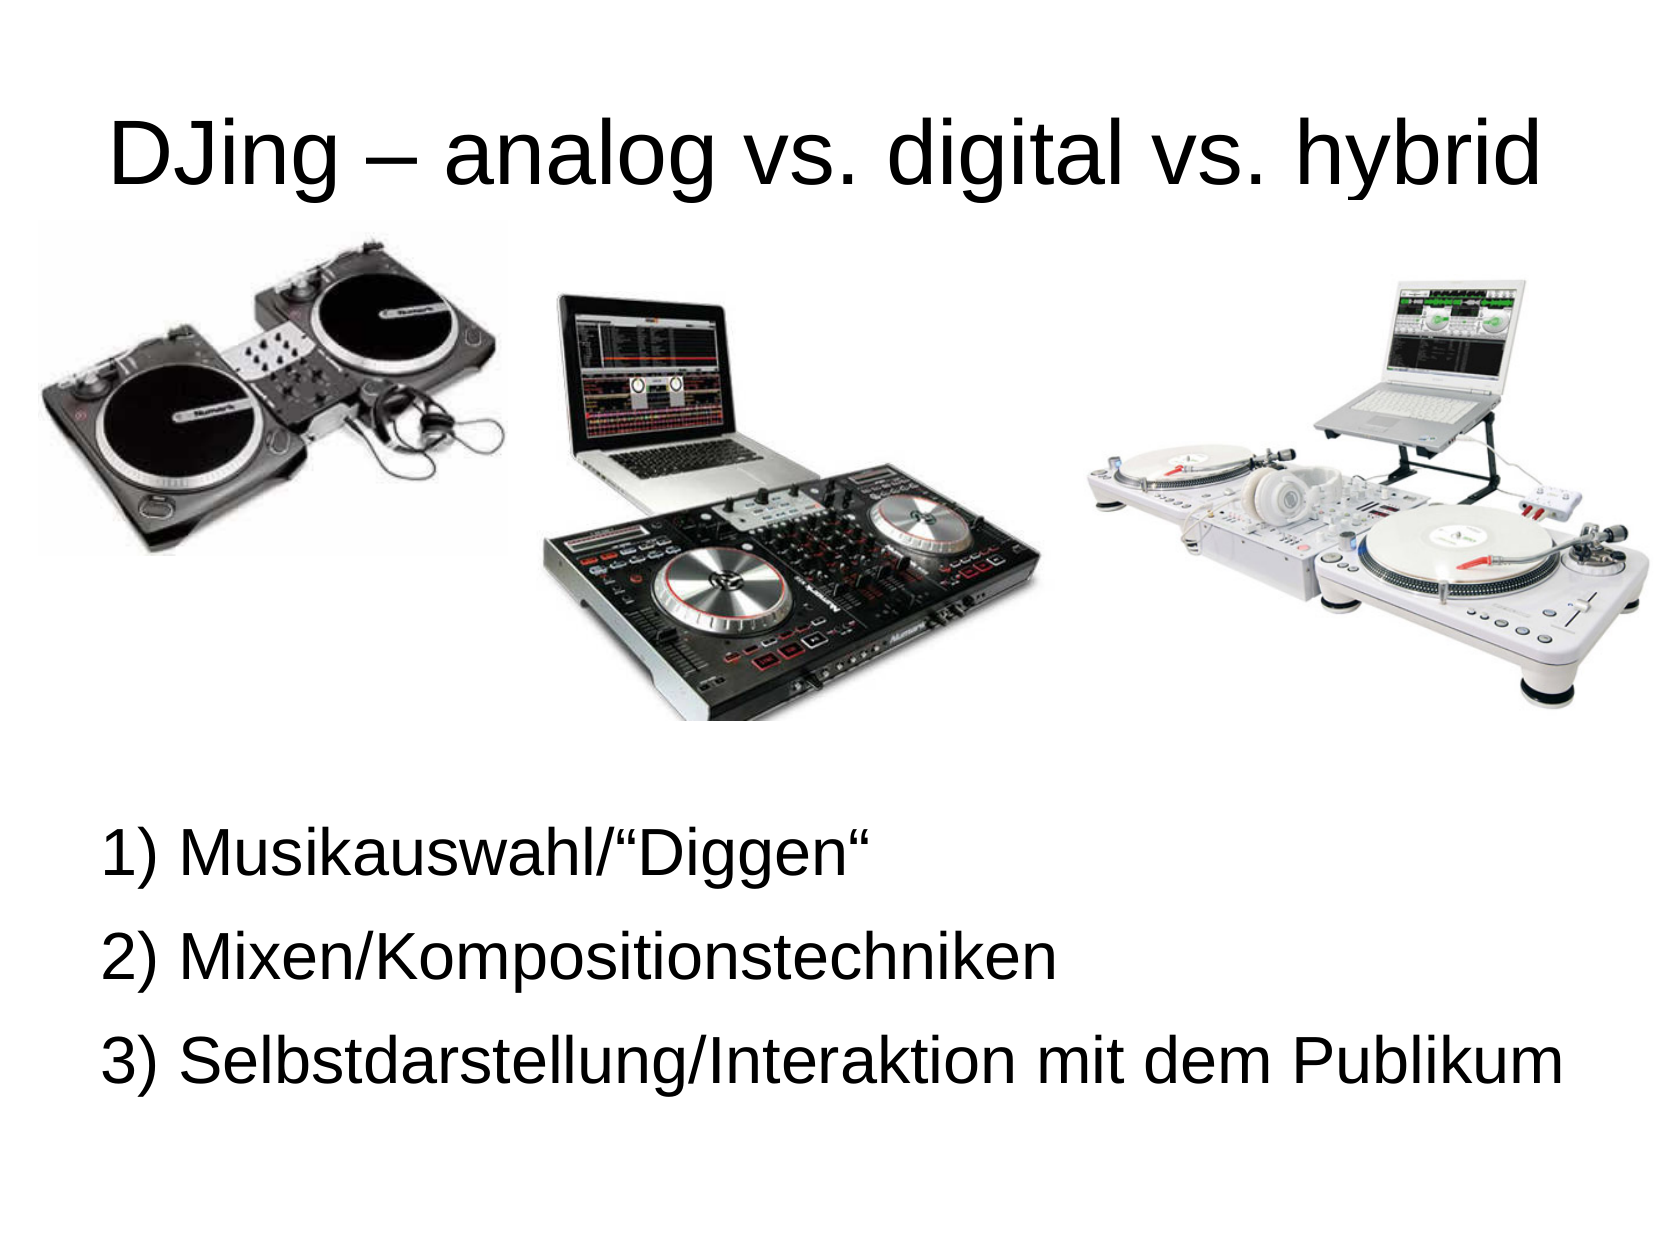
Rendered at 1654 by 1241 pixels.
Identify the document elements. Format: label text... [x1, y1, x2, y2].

title DJing – analog vs. digital vs. hybrid [82, 49, 1571, 257]
list Musikauswahl/“Diggen“ Mixen/Kompositionstechniken Selbstdarstellung/Interaktion mit dem Publikum [82, 814, 1571, 1109]
picture [38, 200, 1654, 780]
